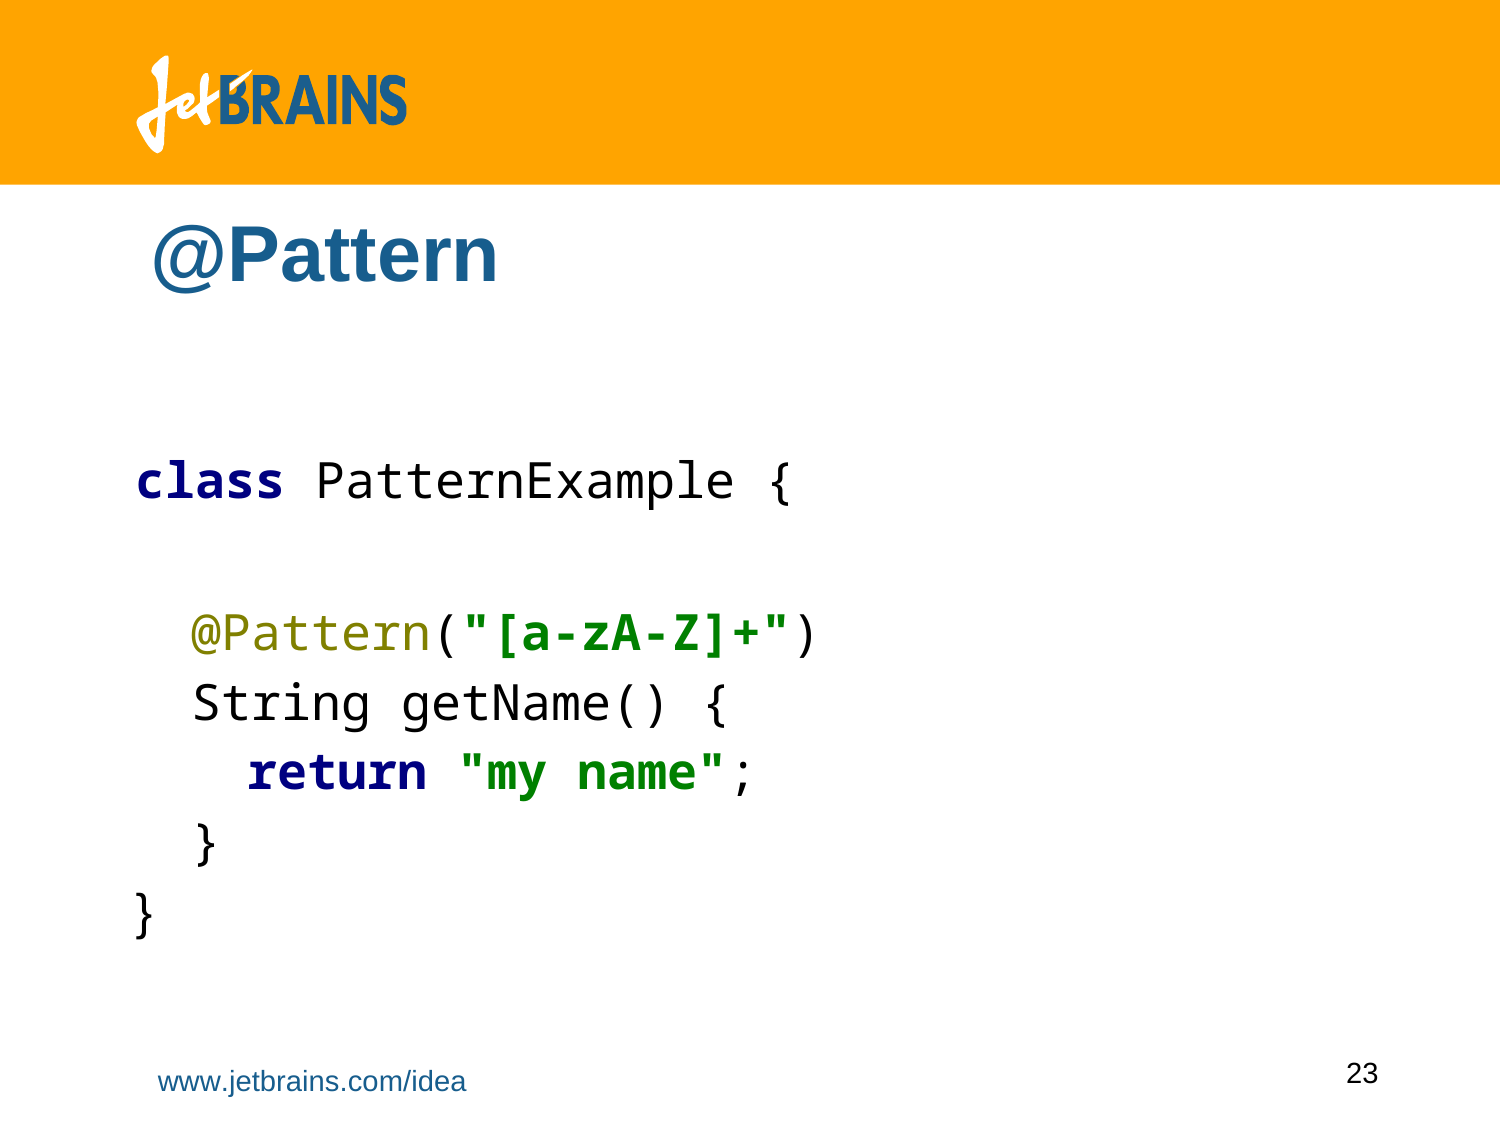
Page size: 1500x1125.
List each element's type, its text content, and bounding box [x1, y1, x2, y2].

subtitle class PatternExample { @Pattern("[a-zA-Z]+") String getName() { return "my name"; } } [135, 326, 1377, 1069]
title @Pattern [135, 194, 1377, 305]
